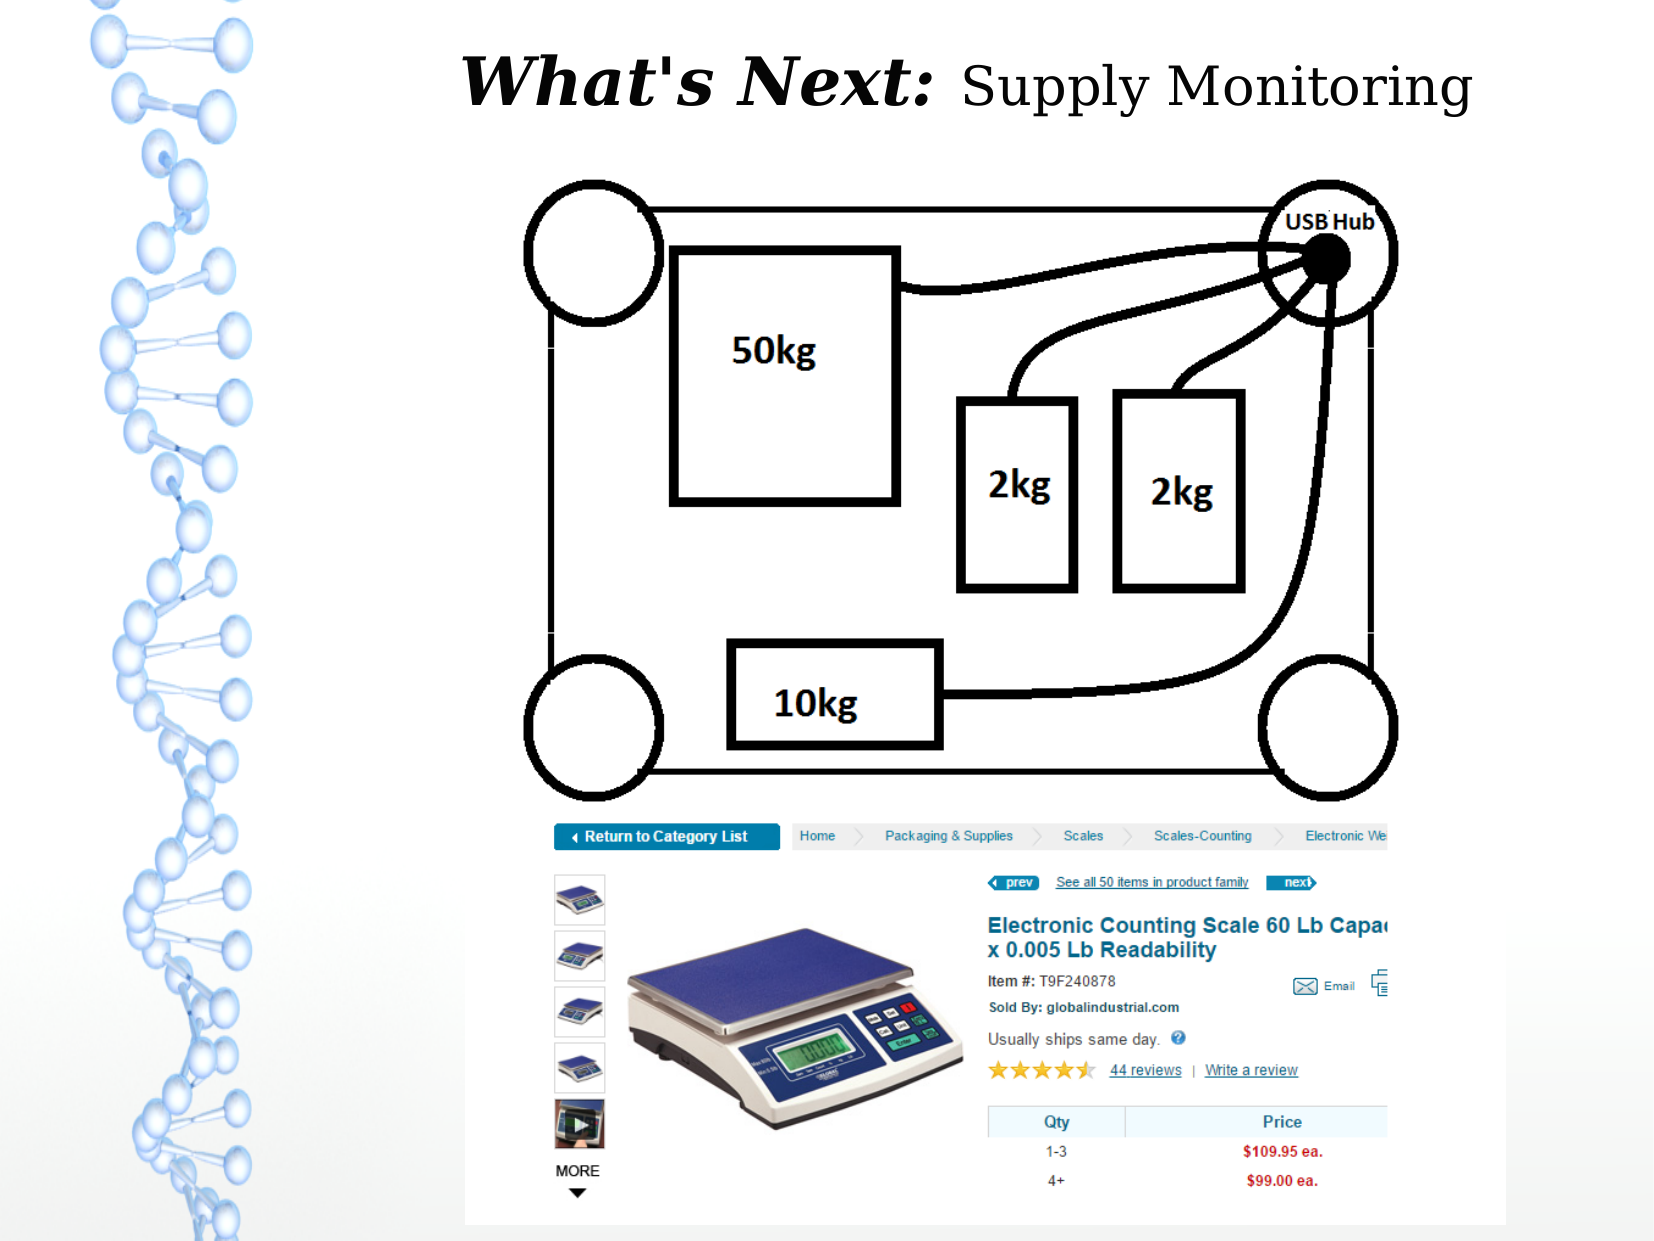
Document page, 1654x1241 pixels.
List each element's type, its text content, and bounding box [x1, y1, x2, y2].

text_box What's Next: Supply Monitoring [300, 0, 1636, 166]
picture [0, 0, 1654, 1241]
